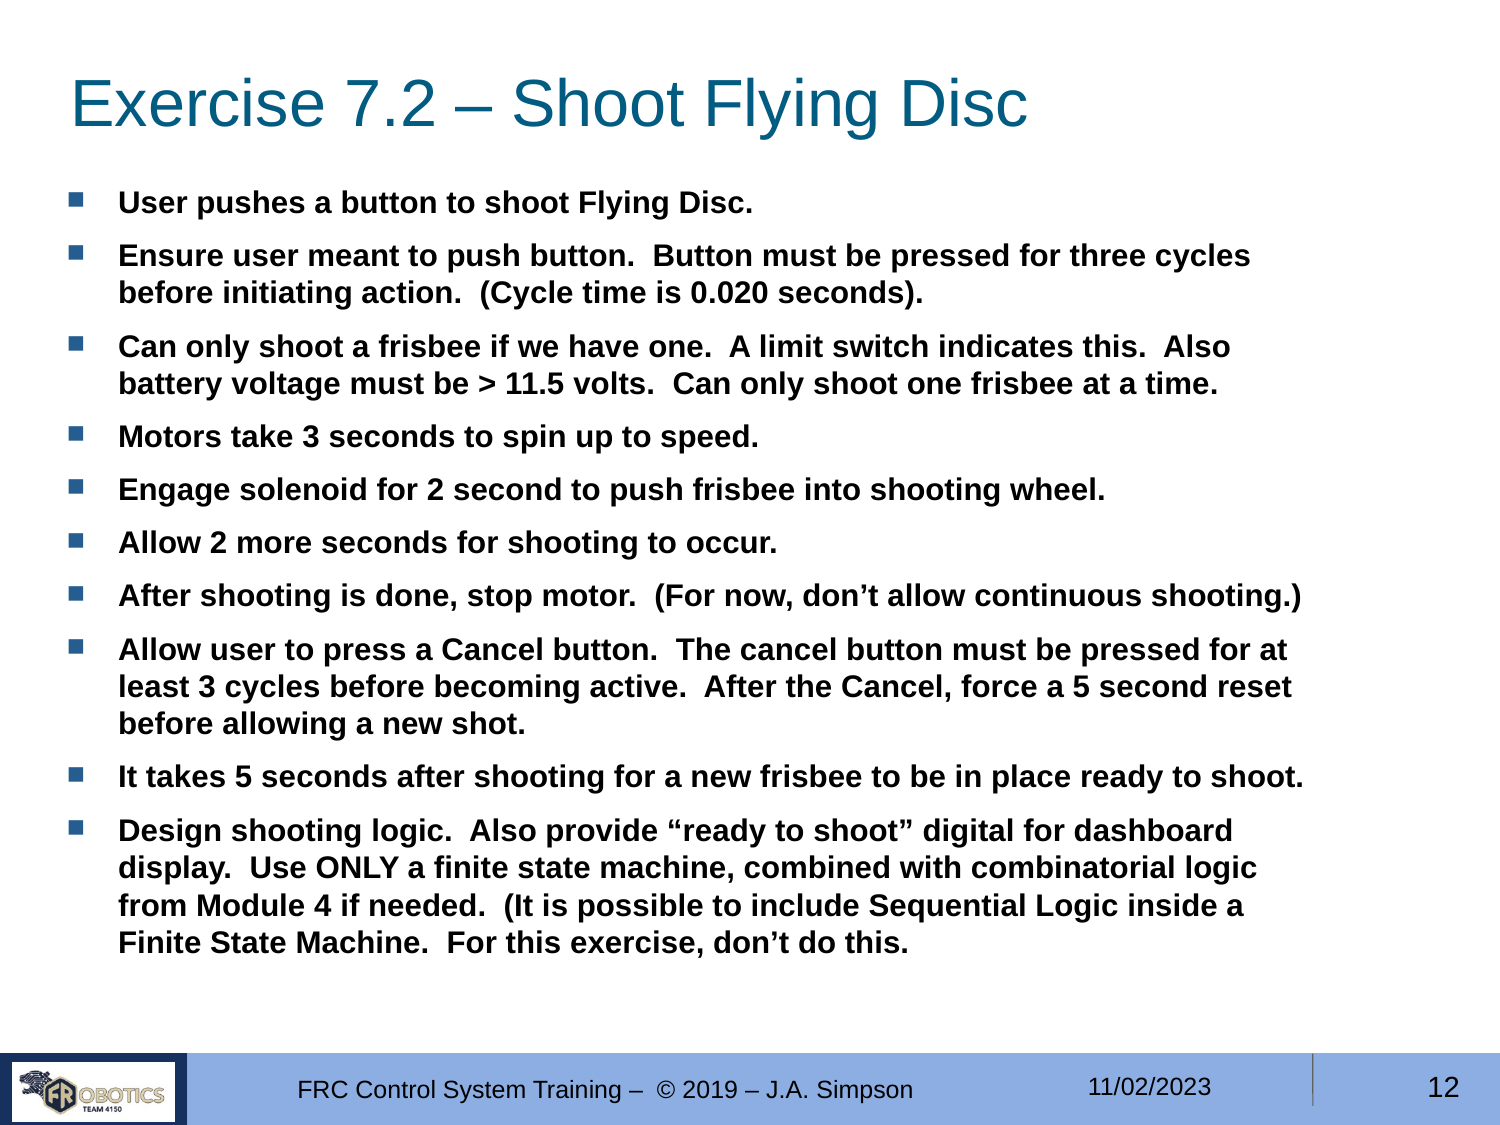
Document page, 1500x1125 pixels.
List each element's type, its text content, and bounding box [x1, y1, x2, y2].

title Exercise 7.2 – Shoot Flying Disc [55, 52, 1443, 148]
list User pushes a button to shoot Flying Disc. Ensure user meant to push button. Button must be pressed for three cycles before initiating action. (Cycle time is 0.020 seconds). Can only shoot a frisbee if we have one. A limit switch indicates this. Also battery voltage must be > 11.5 volts. Can only shoot one frisbee at a time. Motors take 3 seconds to spin up to speed. Engage solenoid for 2 second to push frisbee into shooting wheel. Allow 2 more seconds for shooting to occur. After shooting is done, stop motor. (For now, don’t allow continuous shooting.) Allow user to press a Cancel button. The cancel button must be pressed for at least 3 cycles before becoming active. After the Cancel, force a 5 second reset before allowing a new shot. It takes 5 seconds after shooting for a new frisbee to be in place ready to shoot. Design shooting logic. Also provide “ready to shoot” digital for dashboard display. Use ONLY a finite state machine, combined with combinatorial logic from Module 4 if needed. (It is possible to include Sequential Logic inside a Finite State Machine. For this exercise, don’t do this. [55, 174, 1340, 973]
picture [12, 1062, 175, 1122]
slide_number 11/02/2023 [1012, 1071, 1288, 1100]
footer FRC Control System Training – © 2019 – J.A. Simpson [225, 1074, 988, 1103]
slide_number <number> [1337, 1072, 1475, 1100]
